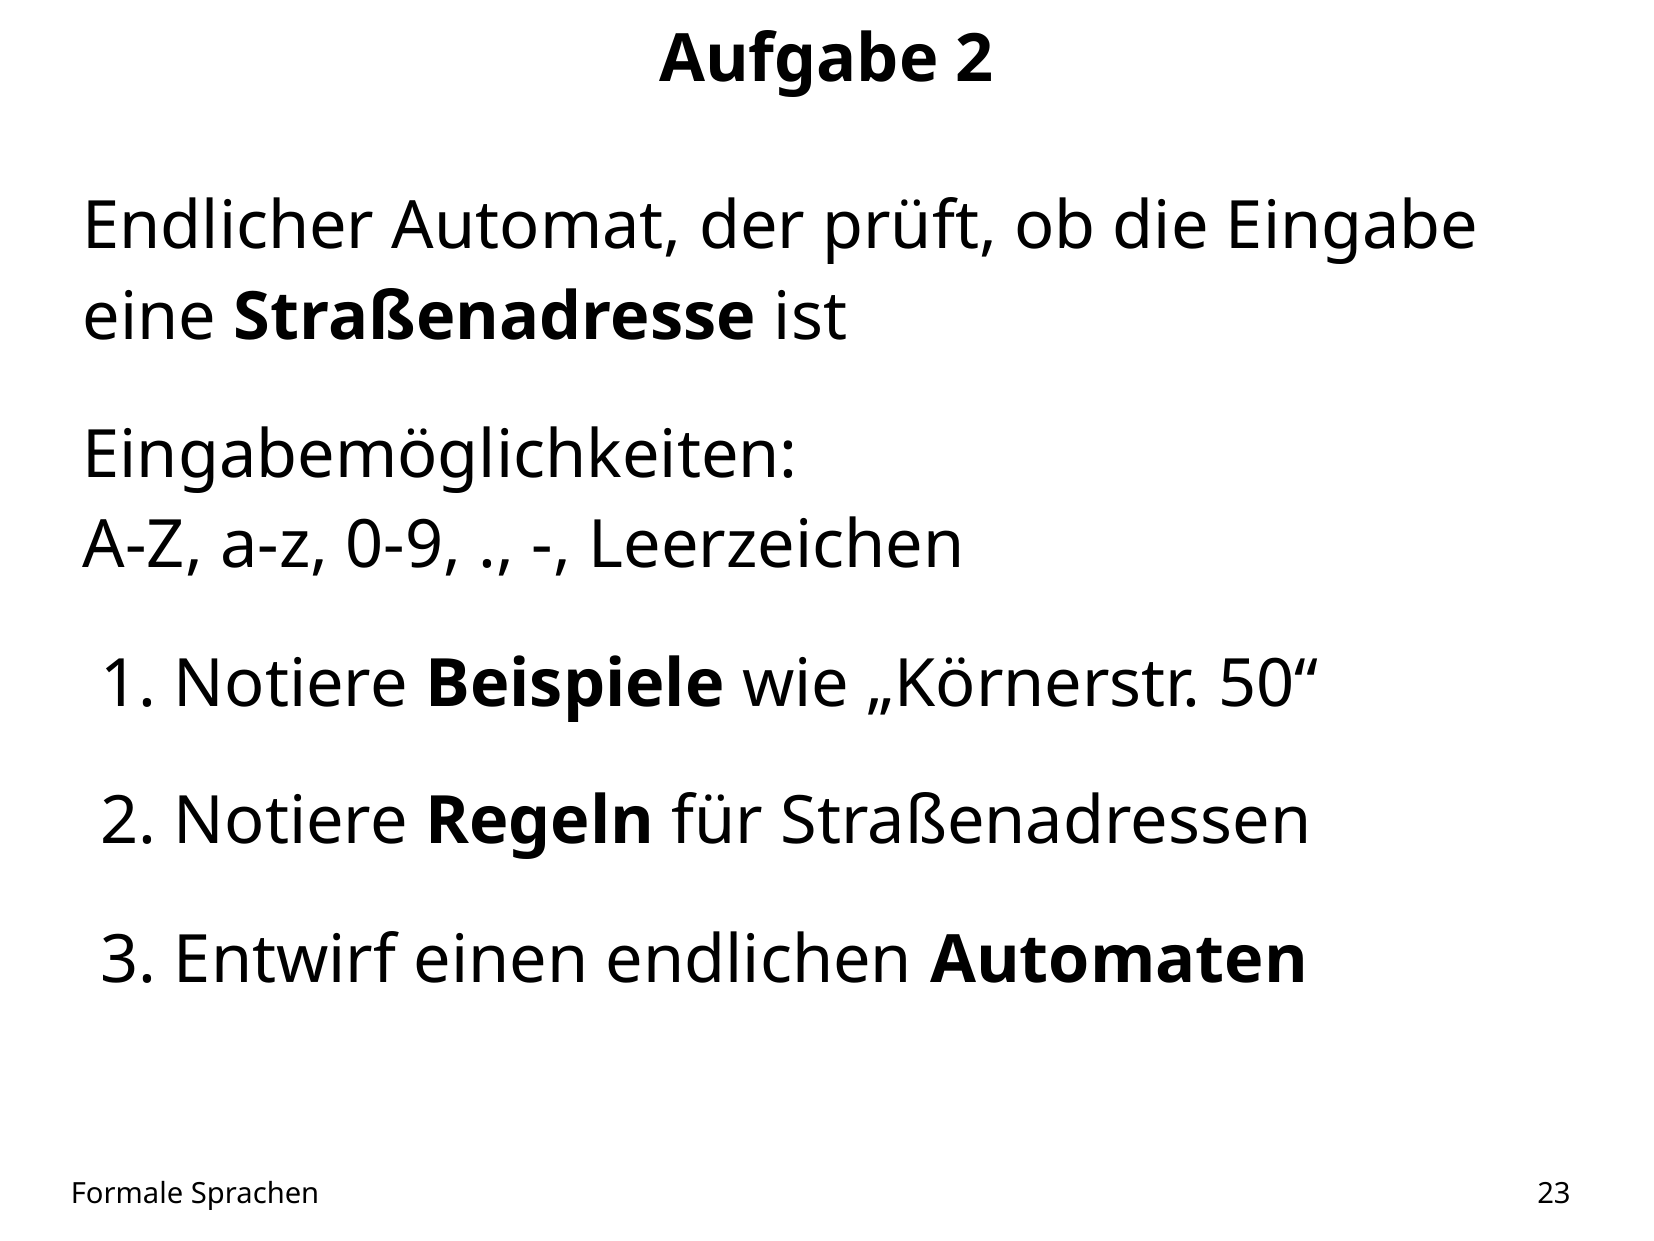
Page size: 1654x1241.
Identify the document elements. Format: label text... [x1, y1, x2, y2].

title Aufgabe 2 [0, 5, 1654, 107]
list Endlicher Automat, der prüft, ob die Eingabe eine Straßenadresse ist Eingabemöglichkeiten: A-Z, a-z, 0-9, ., -, Leerzeichen Notiere Beispiele wie „Körnerstr. 50“ Notiere Regeln für Straßenadressen Entwirf einen endlichen Automaten [82, 177, 1571, 1123]
